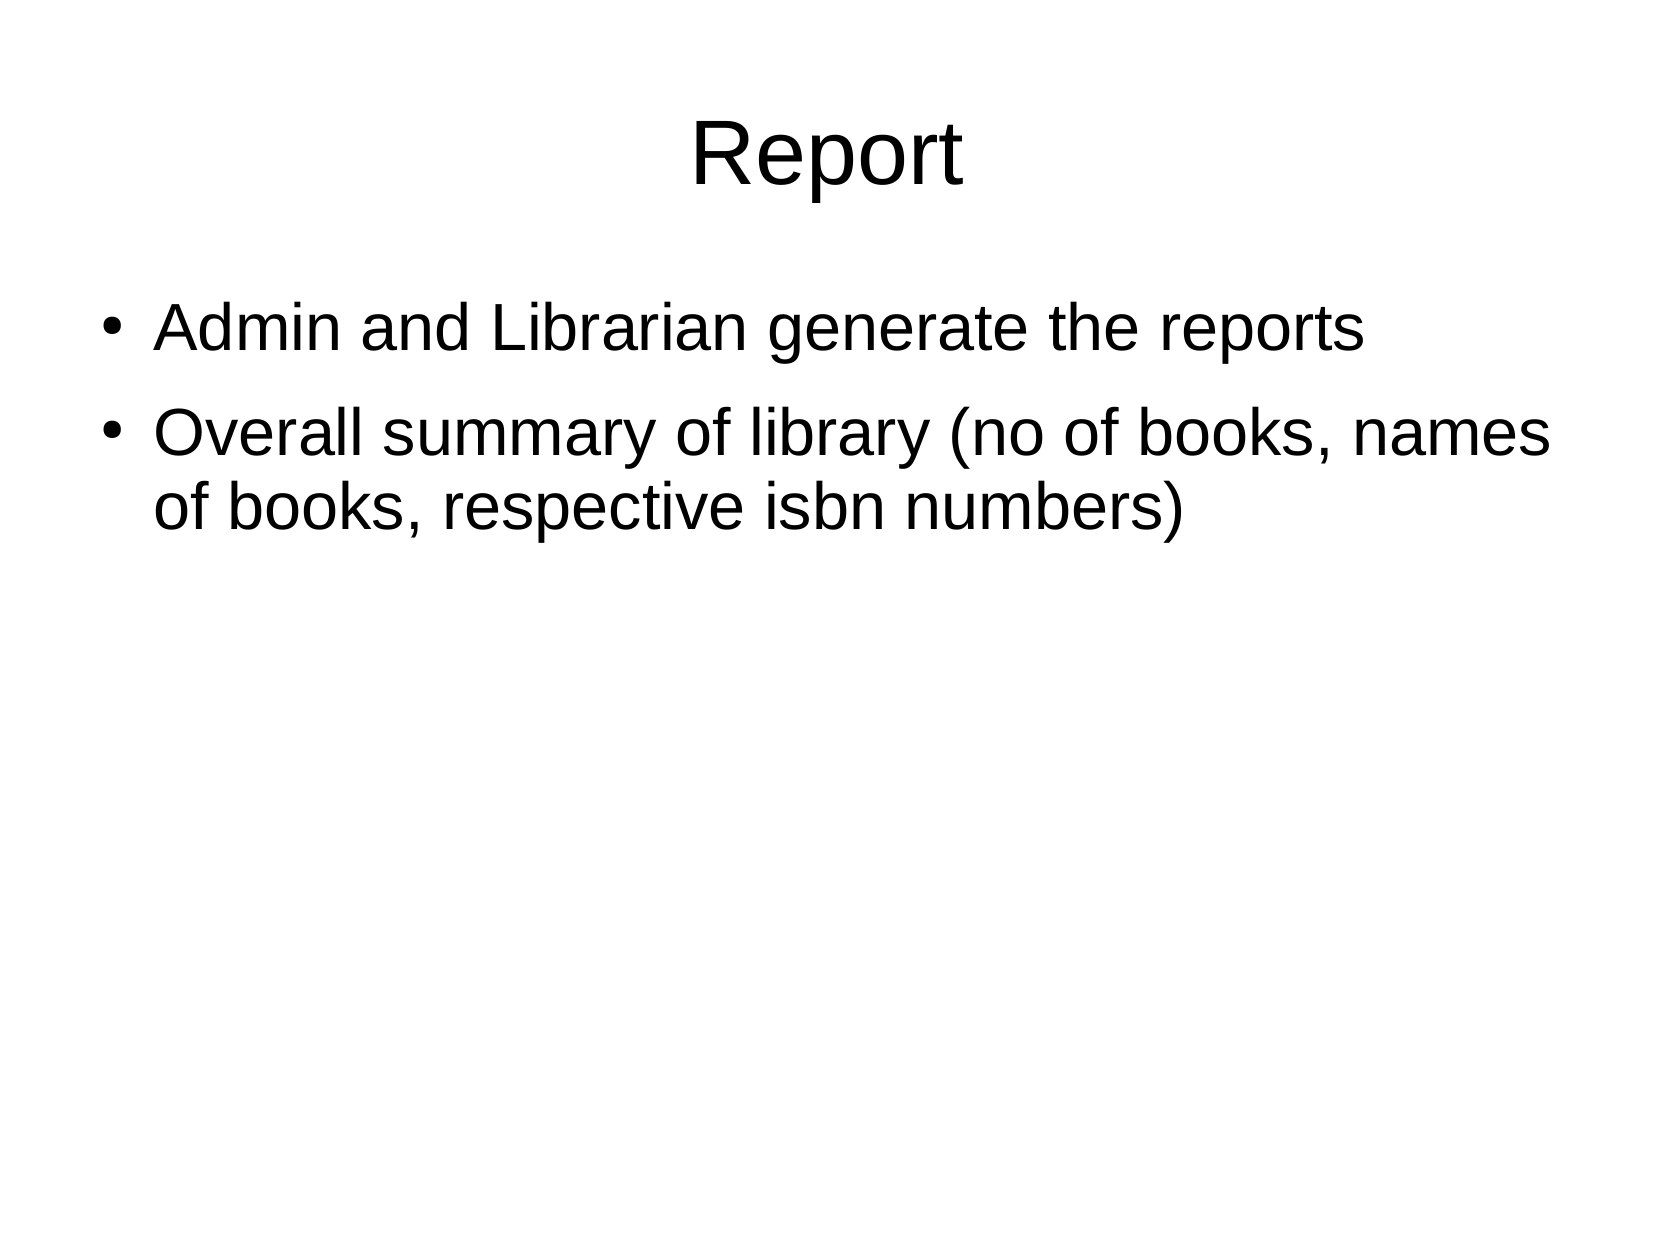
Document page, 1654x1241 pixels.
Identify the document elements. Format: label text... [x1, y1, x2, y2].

title Report [82, 49, 1571, 257]
list Admin and Librarian generate the reports Overall summary of library (no of books, names of books, respective isbn numbers) [82, 290, 1571, 1010]
